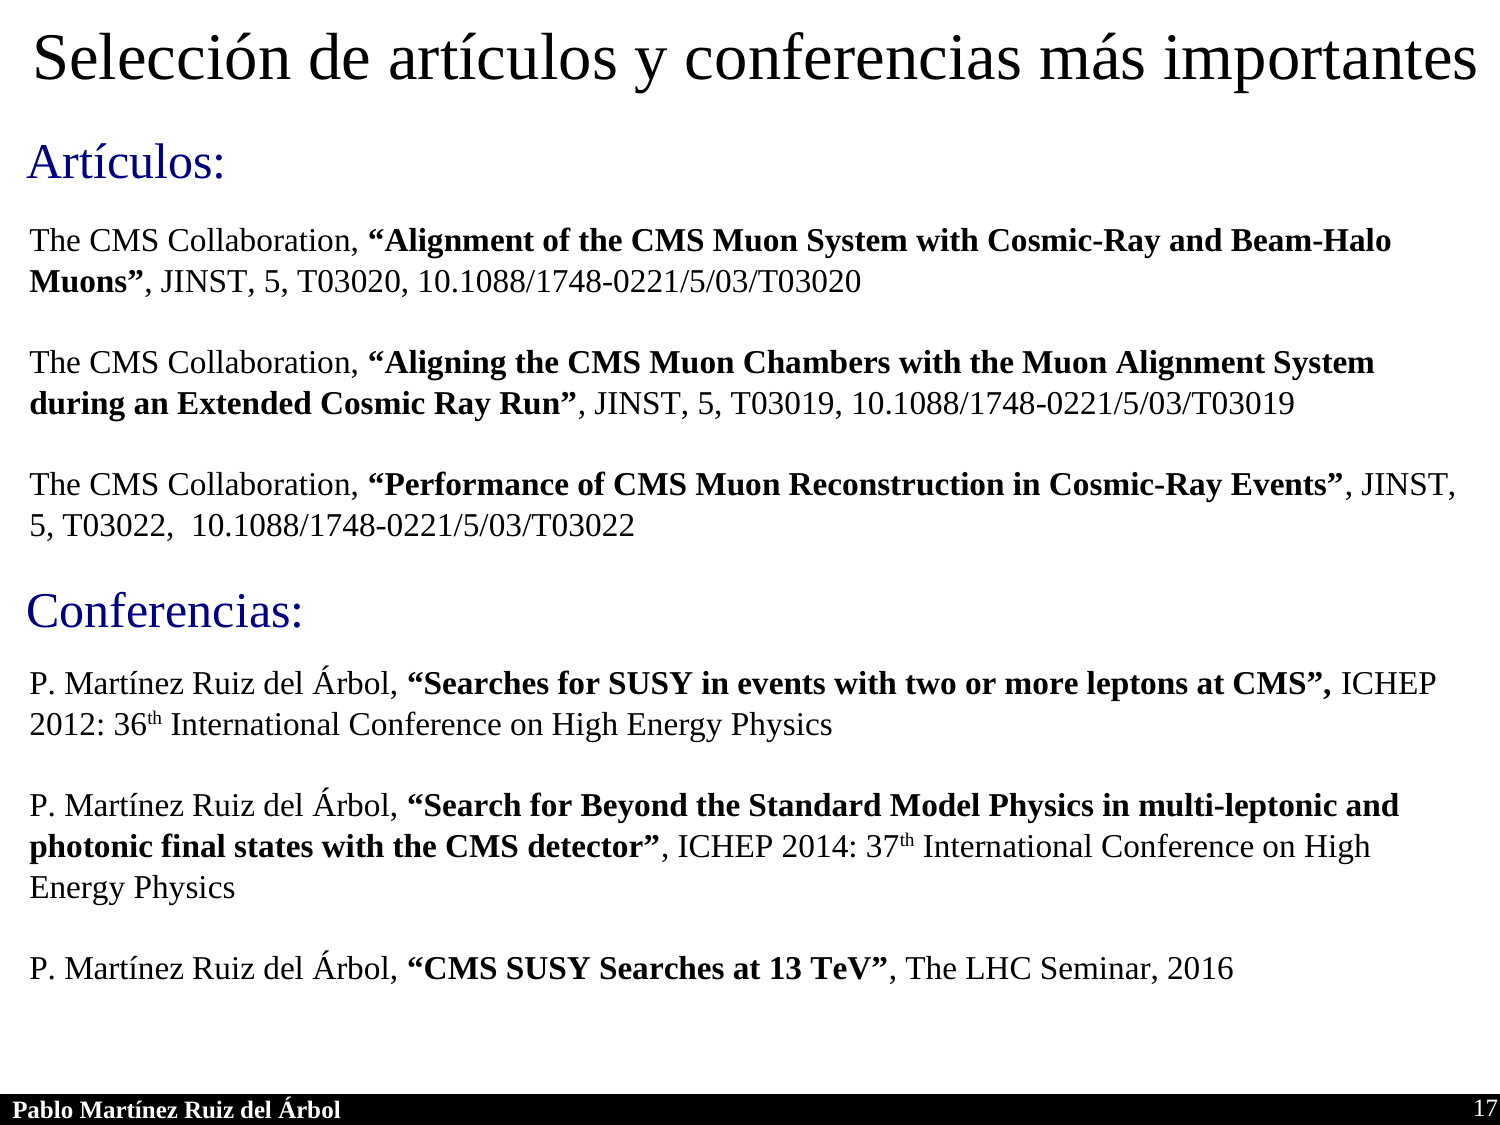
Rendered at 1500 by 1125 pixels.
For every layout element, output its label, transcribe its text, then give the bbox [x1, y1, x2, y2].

text_box The CMS Collaboration, “Alignment of the CMS Muon System with Cosmic-Ray and Beam-Halo Muons”, JINST, 5, T03020, 10.1088/1748-0221/5/03/T03020 The CMS Collaboration, “Aligning the CMS Muon Chambers with the Muon Alignment System during an Extended Cosmic Ray Run”, JINST, 5, T03019, 10.1088/1748-0221/5/03/T03019 The CMS Collaboration, “Performance of CMS Muon Reconstruction in Cosmic-Ray Events”, JINST, 5, T03022, 10.1088/1748-0221/5/03/T03022 [14, 210, 1489, 561]
text_box Conferencias: [11, 568, 669, 660]
text_box P. Martínez Ruiz del Árbol, “Searches for SUSY in events with two or more leptons at CMS”, ICHEP 2012: 36th International Conference on High Energy Physics P. Martínez Ruiz del Árbol, “Search for Beyond the Standard Model Physics in multi-leptonic and photonic final states with the CMS detector”, ICHEP 2014: 37th International Conference on High Energy Physics P. Martínez Ruiz del Árbol, “CMS SUSY Searches at 13 TeV”, The LHC Seminar, 2016 [14, 653, 1489, 1004]
text_box Selección de artículos y conferencias más importantes [4, 3, 1500, 111]
text_box Artículos: [11, 119, 282, 211]
